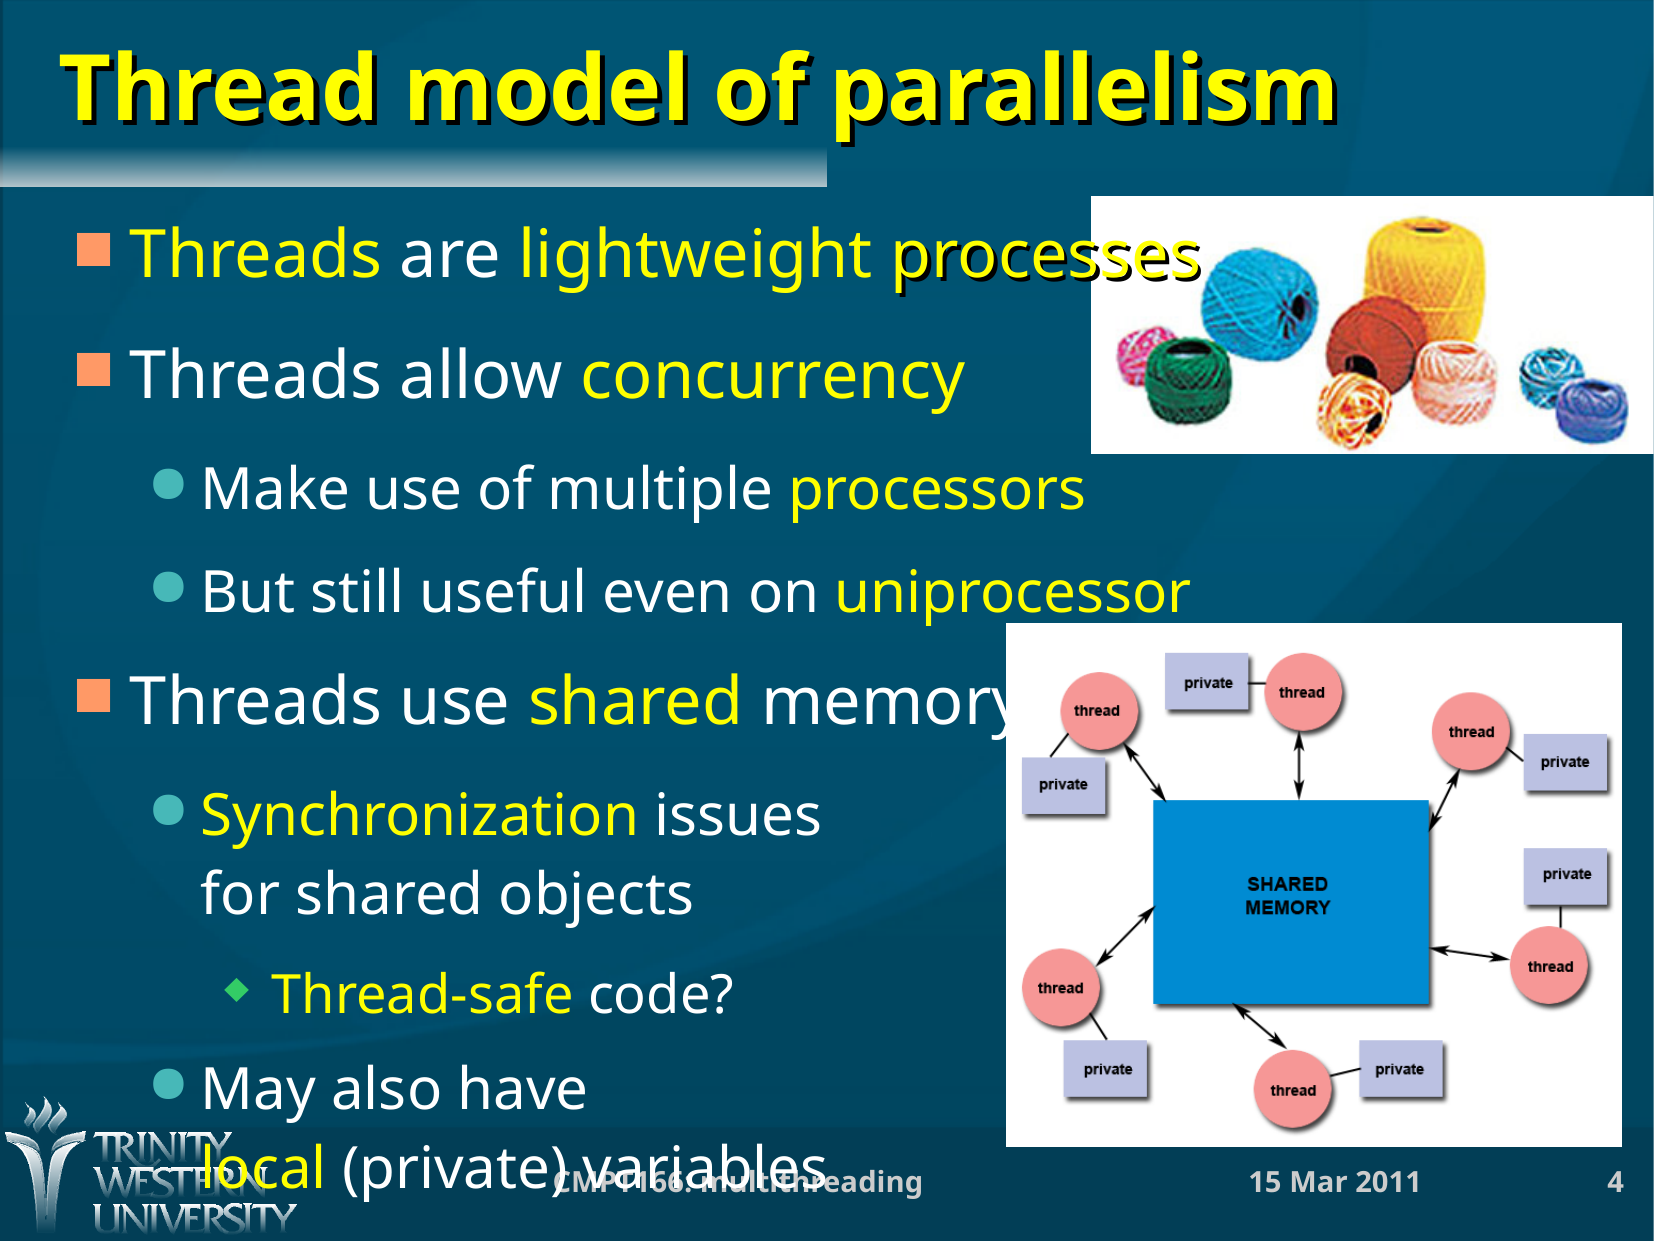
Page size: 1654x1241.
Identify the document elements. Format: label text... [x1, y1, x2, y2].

title Thread model of parallelism [59, 19, 1595, 148]
list Threads are lightweight processes Threads allow concurrency Make use of multiple processors But still useful even on uniprocessor Threads use shared memory Synchronization issues for shared objects Thread-safe code? May also have local (private) variables [59, 206, 1625, 1087]
picture [1092, 197, 1654, 453]
picture [38, 1227, 54, 1232]
picture [1006, 624, 1621, 1146]
